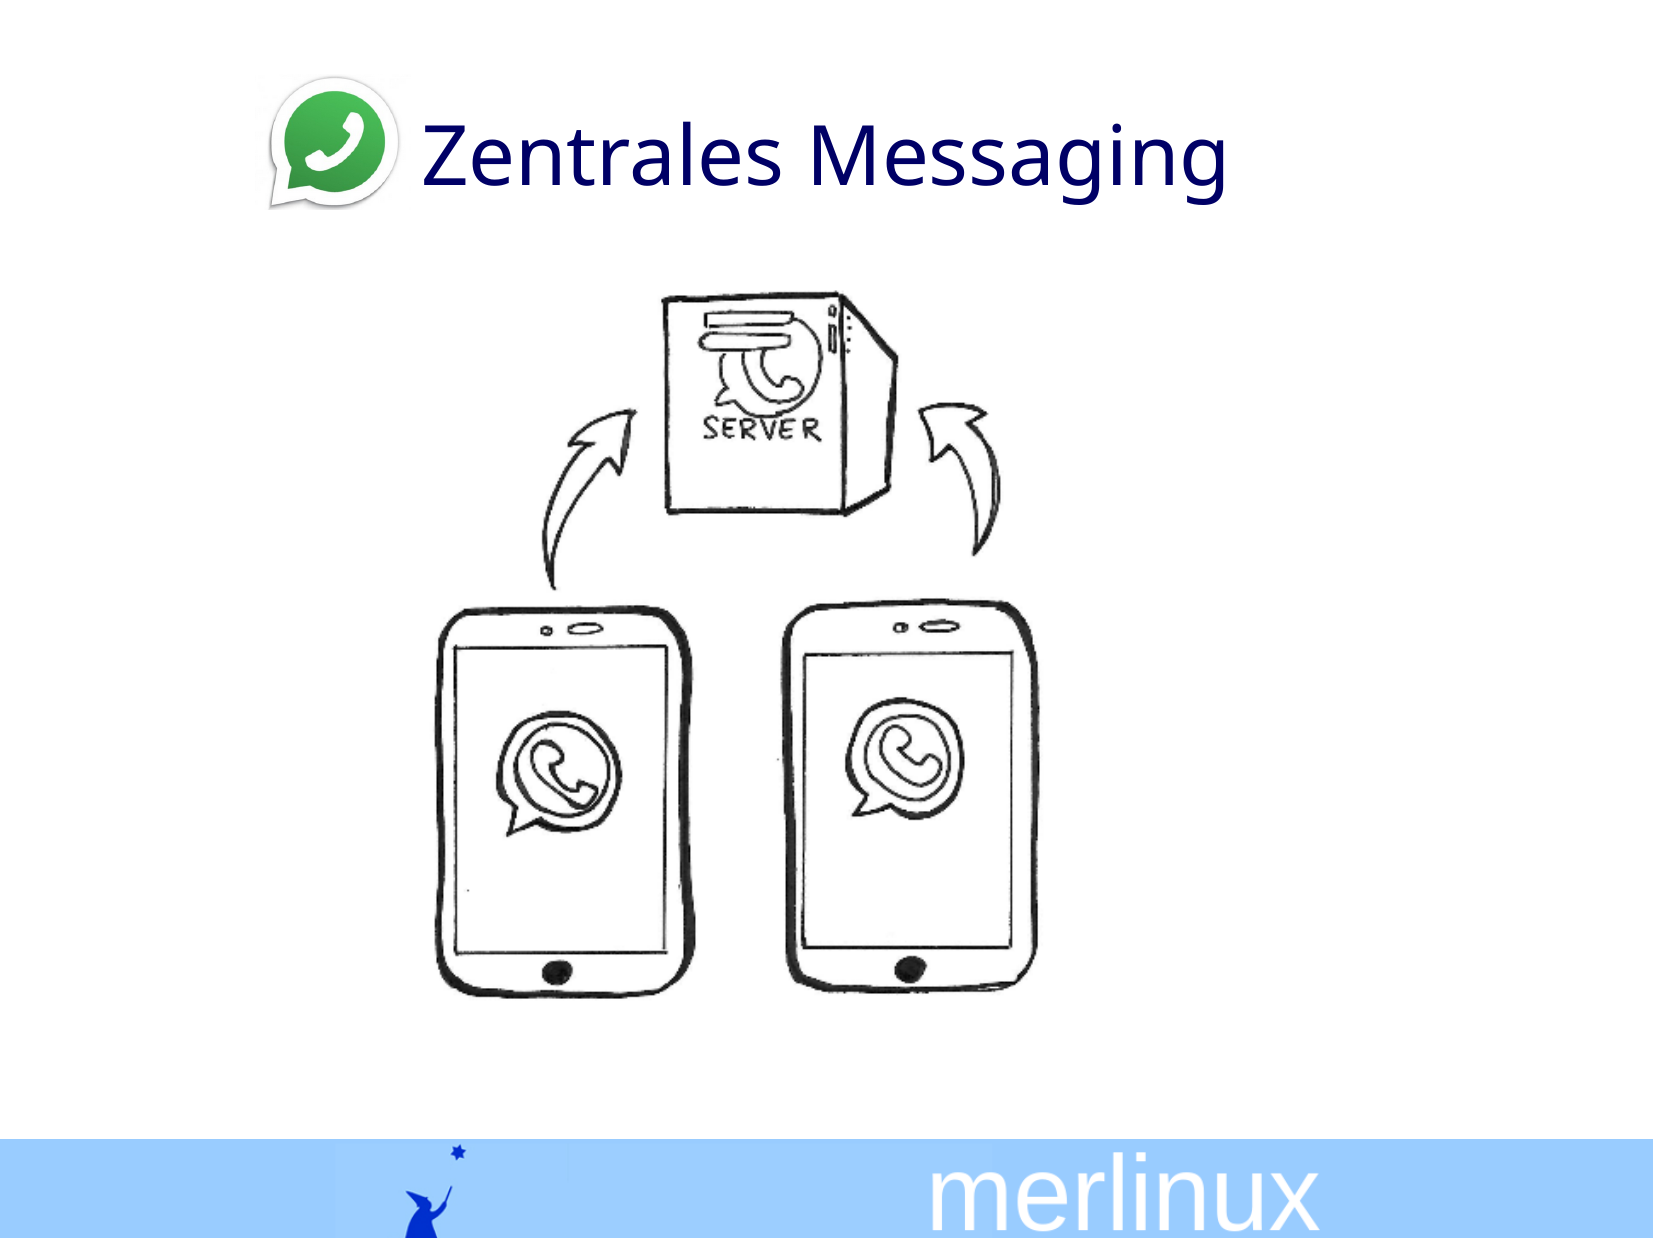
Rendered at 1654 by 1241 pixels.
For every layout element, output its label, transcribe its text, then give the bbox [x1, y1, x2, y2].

title Zentrales Messaging [82, 49, 1571, 257]
picture [379, 284, 1067, 1051]
picture [0, 1139, 1653, 1238]
picture [255, 74, 411, 211]
